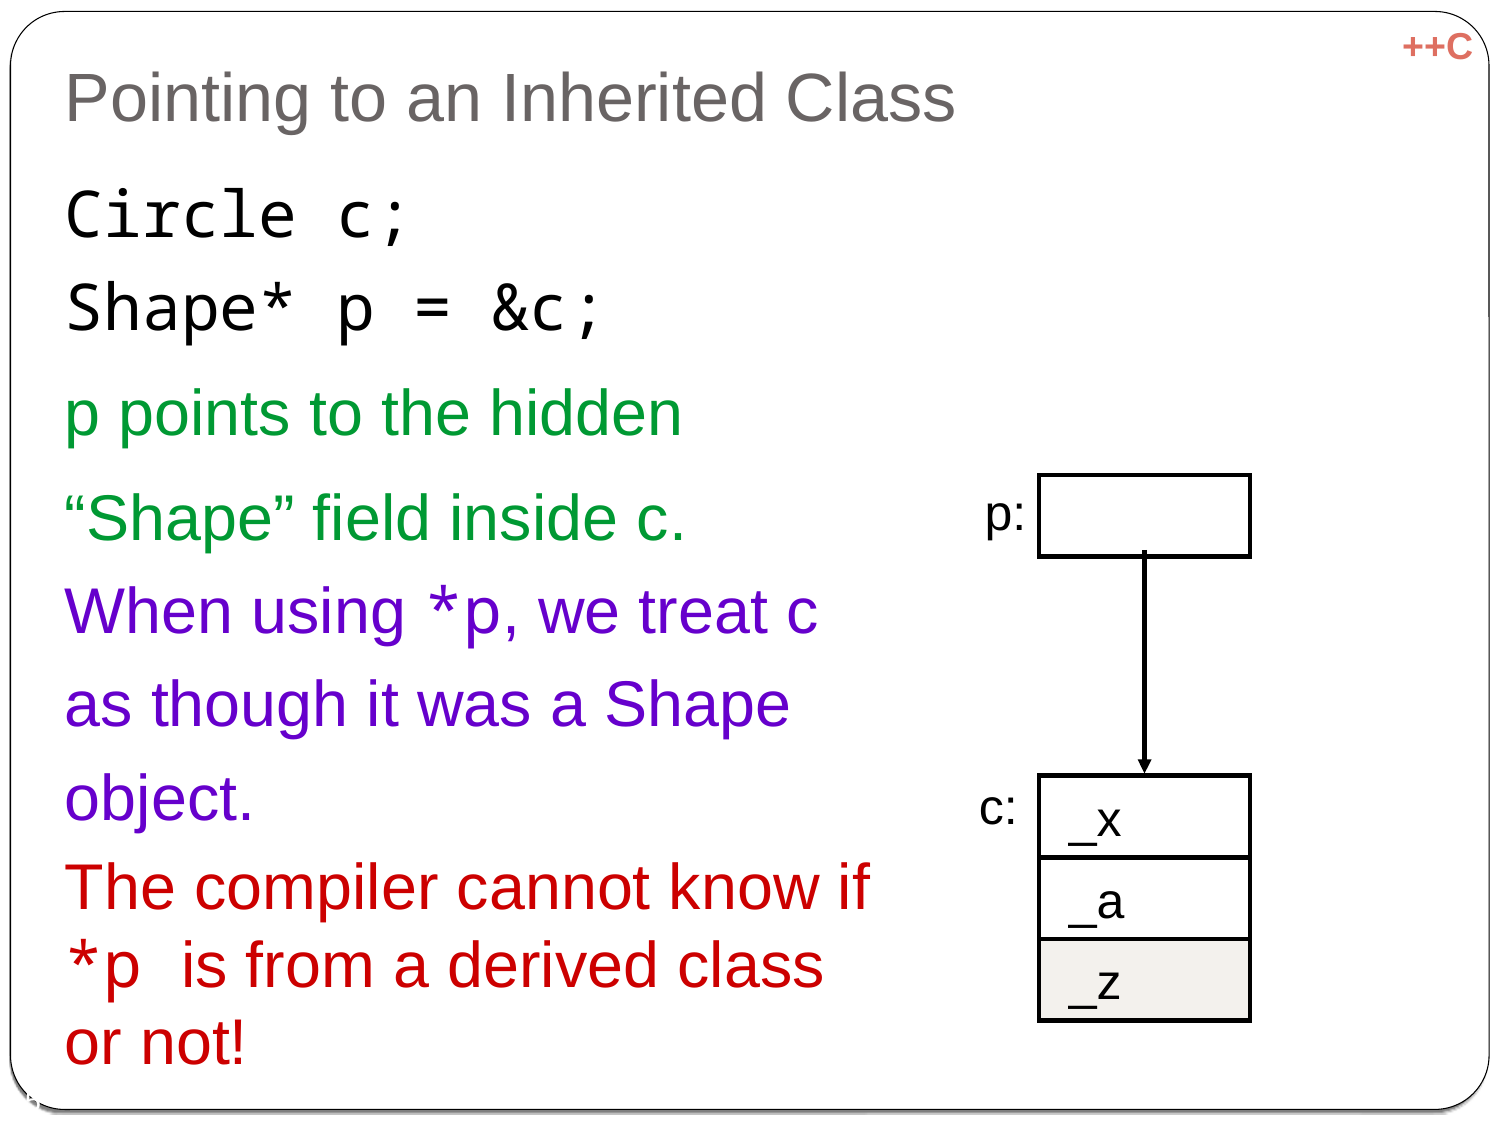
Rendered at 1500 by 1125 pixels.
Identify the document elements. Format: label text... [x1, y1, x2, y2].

title Pointing to an Inherited Class [50, 45, 1450, 150]
text_box _z [1039, 939, 1250, 1021]
text_box _a [1039, 857, 1250, 939]
text_box _x [1049, 775, 1250, 857]
text_box c: [949, 752, 1049, 858]
slide_number <number> [0, 1074, 50, 1125]
text_box p: [954, 457, 1057, 563]
list Circle c; Shape* p = &c; p points to the hidden “Shape” field inside c. When using *p, we treat c as though it was a Shape object. The compiler cannot know if *p is from a derived class or not! [50, 149, 888, 1088]
